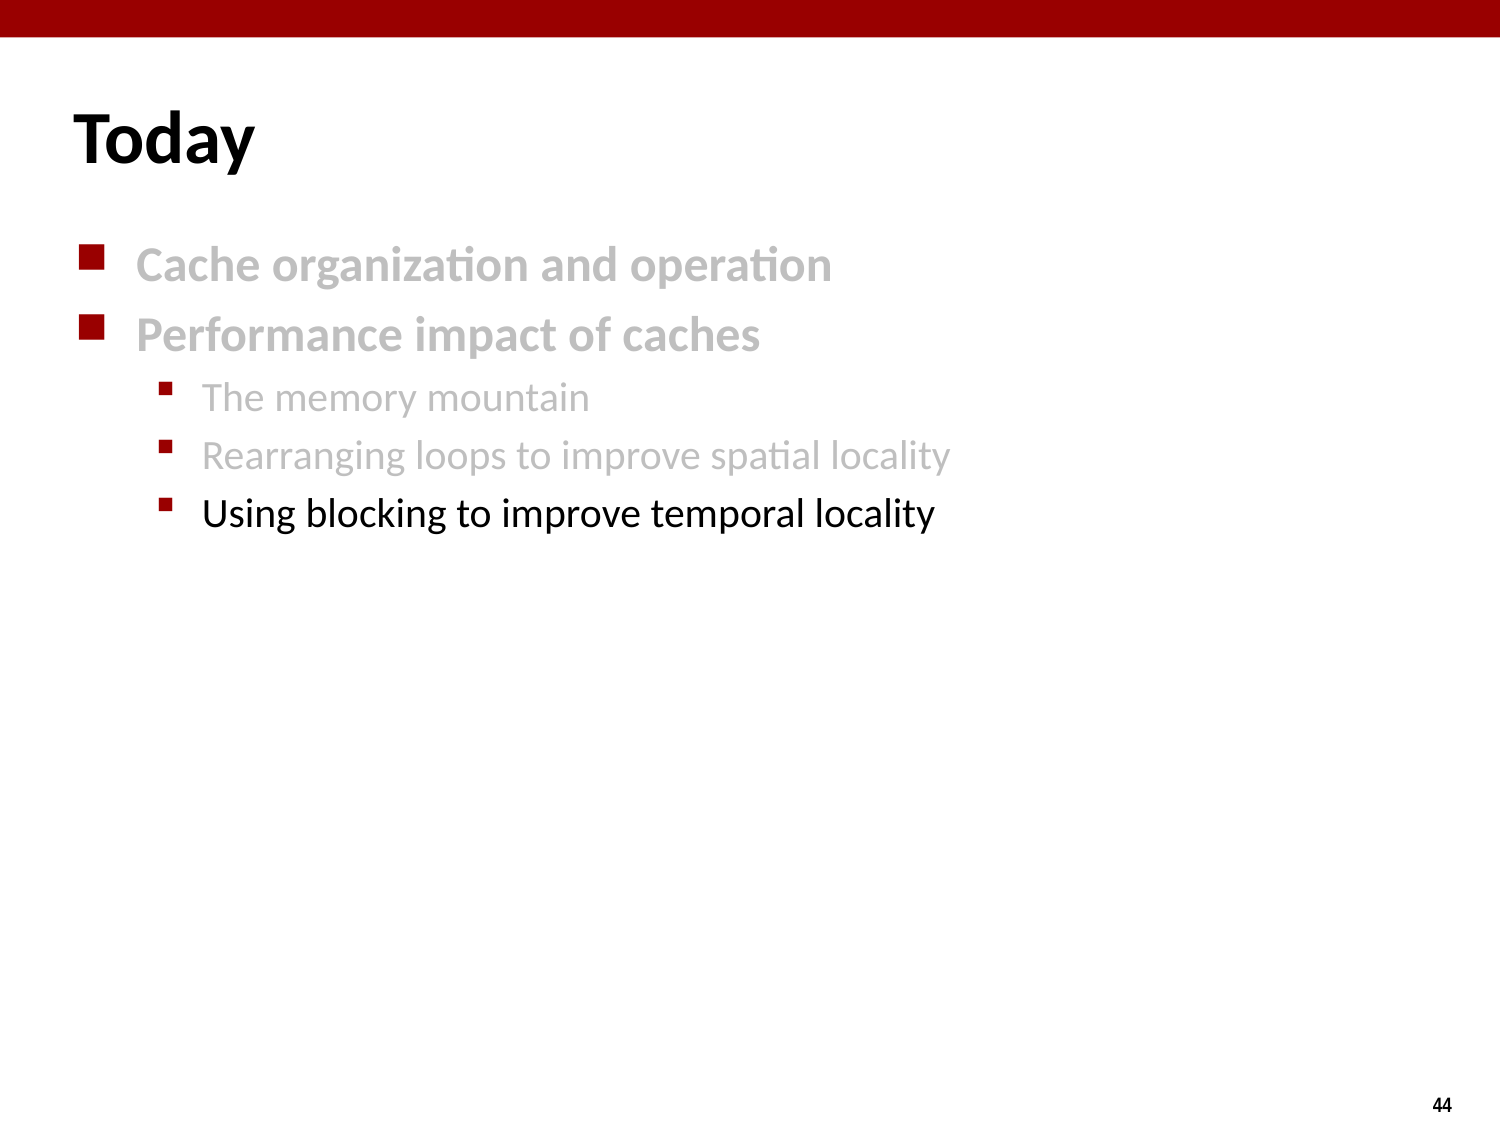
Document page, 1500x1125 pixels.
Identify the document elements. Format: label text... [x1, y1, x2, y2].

list Cache organization and operation Performance impact of caches The memory mountain Rearranging loops to improve spatial locality Using blocking to improve temporal locality [65, 223, 1361, 1040]
title Today [58, 71, 1304, 197]
